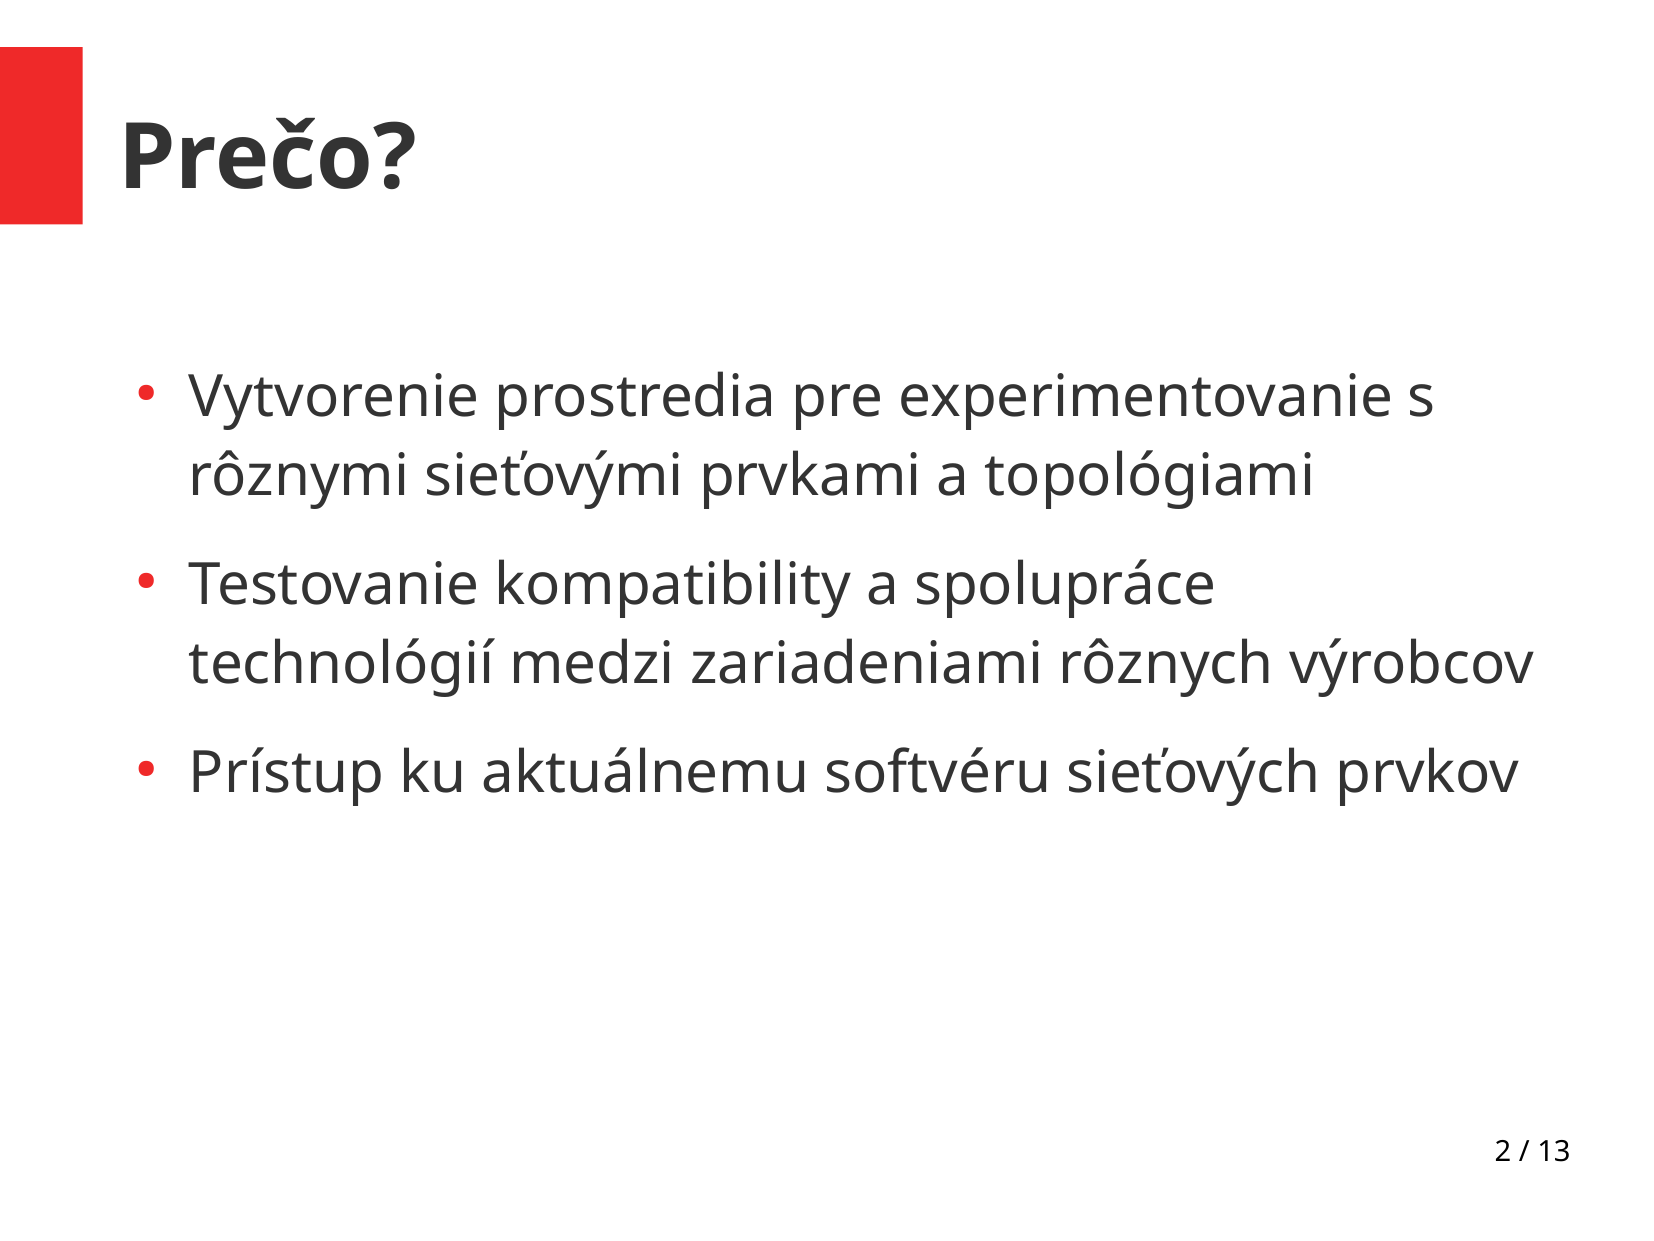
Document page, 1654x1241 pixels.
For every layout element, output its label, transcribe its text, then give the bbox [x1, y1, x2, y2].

list Vytvorenie prostredia pre experimentovanie s rôznymi sieťovými prvkami a topológiami Testovanie kompatibility a spolupráce technológií medzi zariadeniami rôznych výrobcov Prístup ku aktuálnemu softvéru sieťových prvkov [118, 354, 1536, 1074]
title Prečo? [118, 49, 1571, 257]
